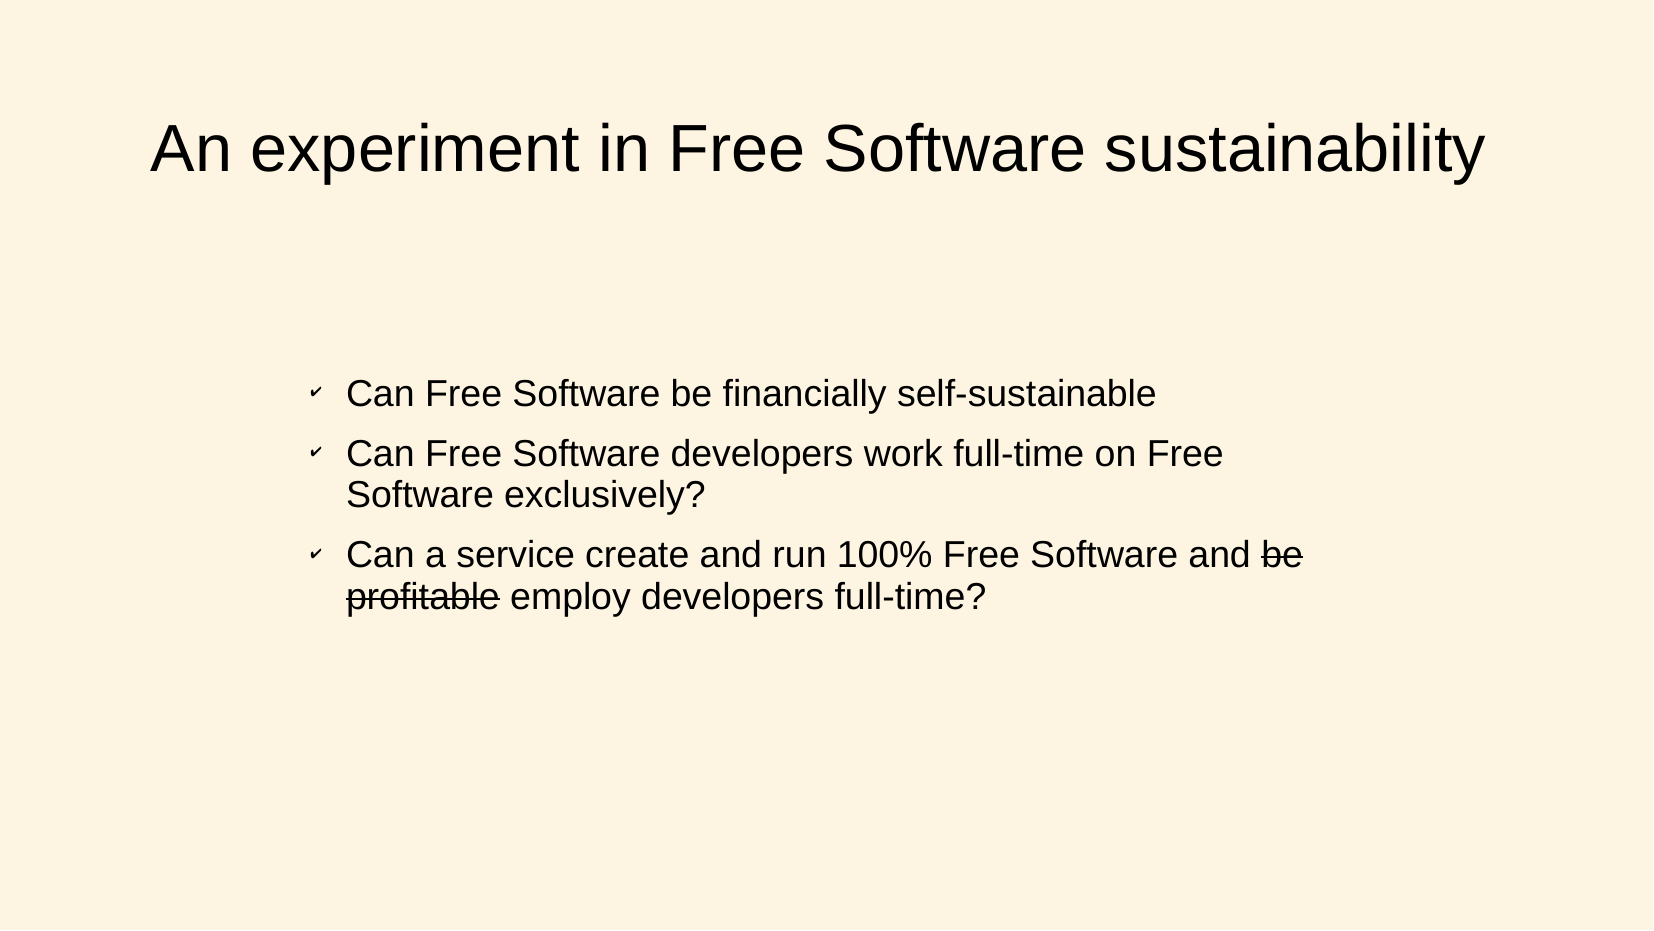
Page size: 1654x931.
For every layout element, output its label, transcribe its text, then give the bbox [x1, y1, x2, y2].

title An experiment in Free Software sustainability [75, 70, 1564, 226]
text_box Can Free Software be financially self-sustainable Can Free Software developers work full-time on Free Software exclusively? Can a service create and run 100% Free Software and be profitable employ developers full-time? [295, 305, 1358, 626]
